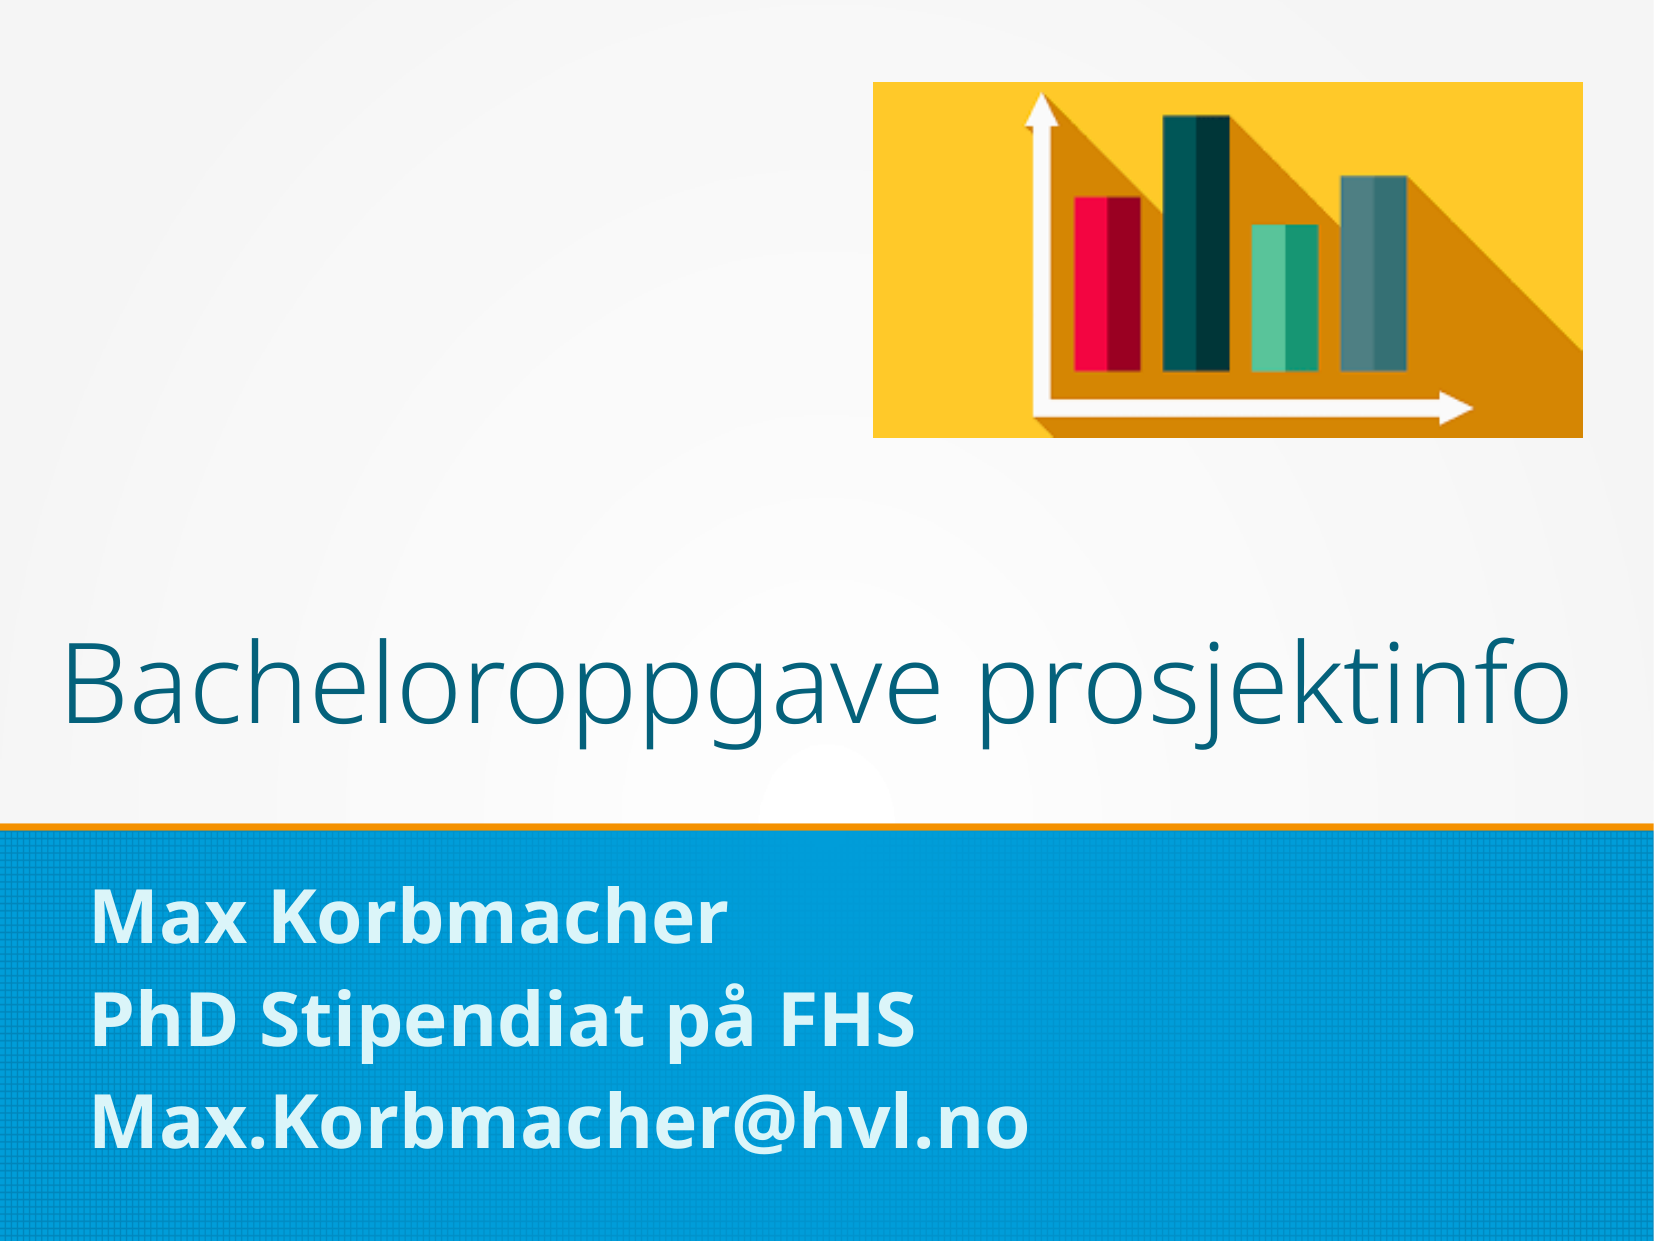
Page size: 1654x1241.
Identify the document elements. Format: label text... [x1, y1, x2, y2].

picture [0, 0, 1654, 830]
title Bacheloroppgave prosjektinfo [59, 483, 1595, 757]
subtitle Max Korbmacher PhD Stipendiat på FHS Max.Korbmacher@hvl.no [88, 863, 1595, 1241]
